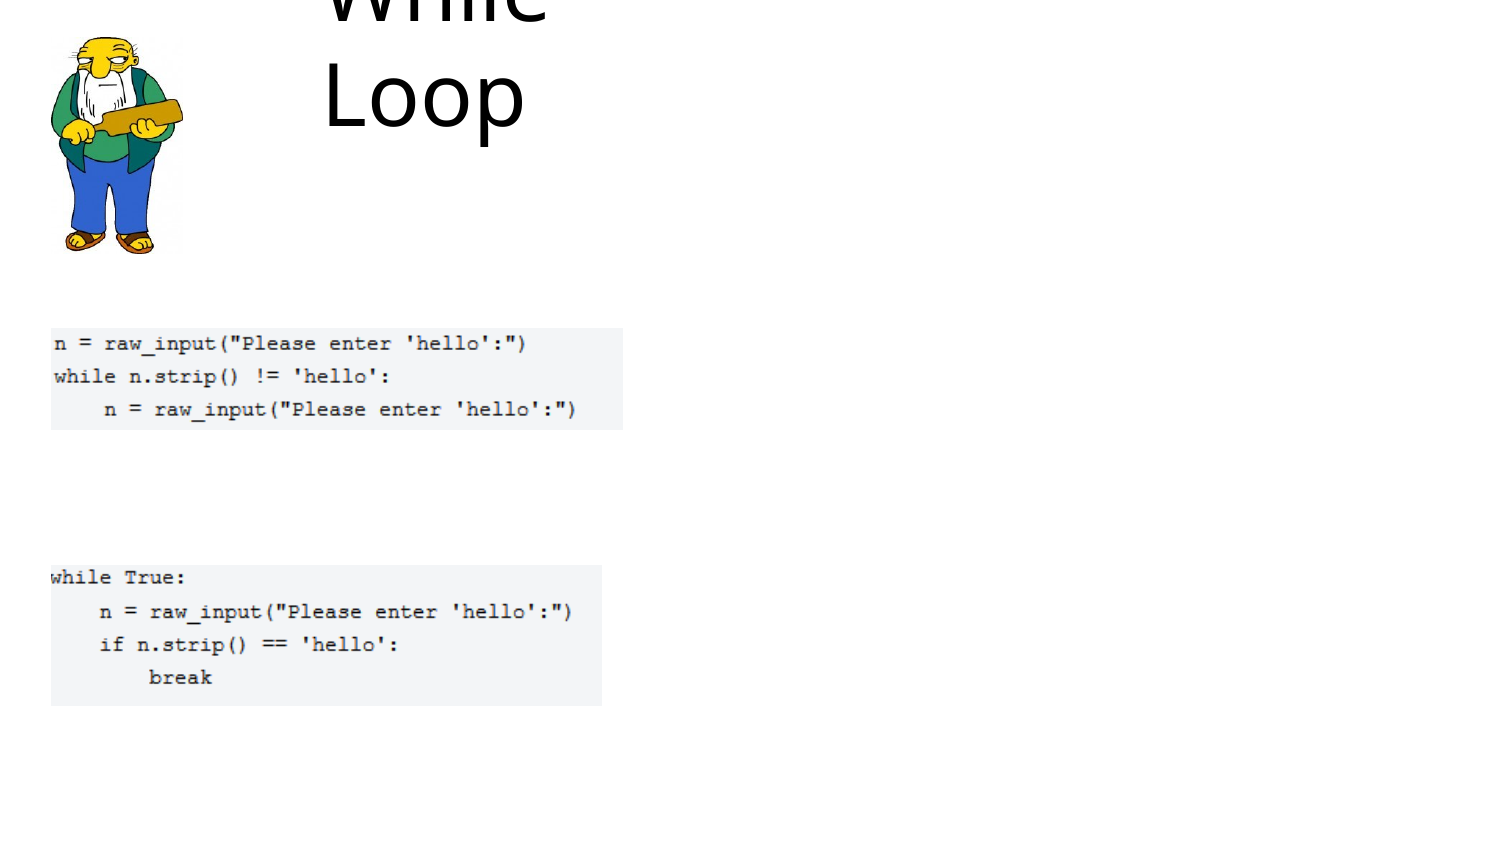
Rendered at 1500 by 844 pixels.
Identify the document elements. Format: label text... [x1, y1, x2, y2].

picture [51, 565, 602, 706]
picture [51, 37, 183, 254]
title While Loop [306, 107, 753, 159]
picture [51, 328, 623, 430]
